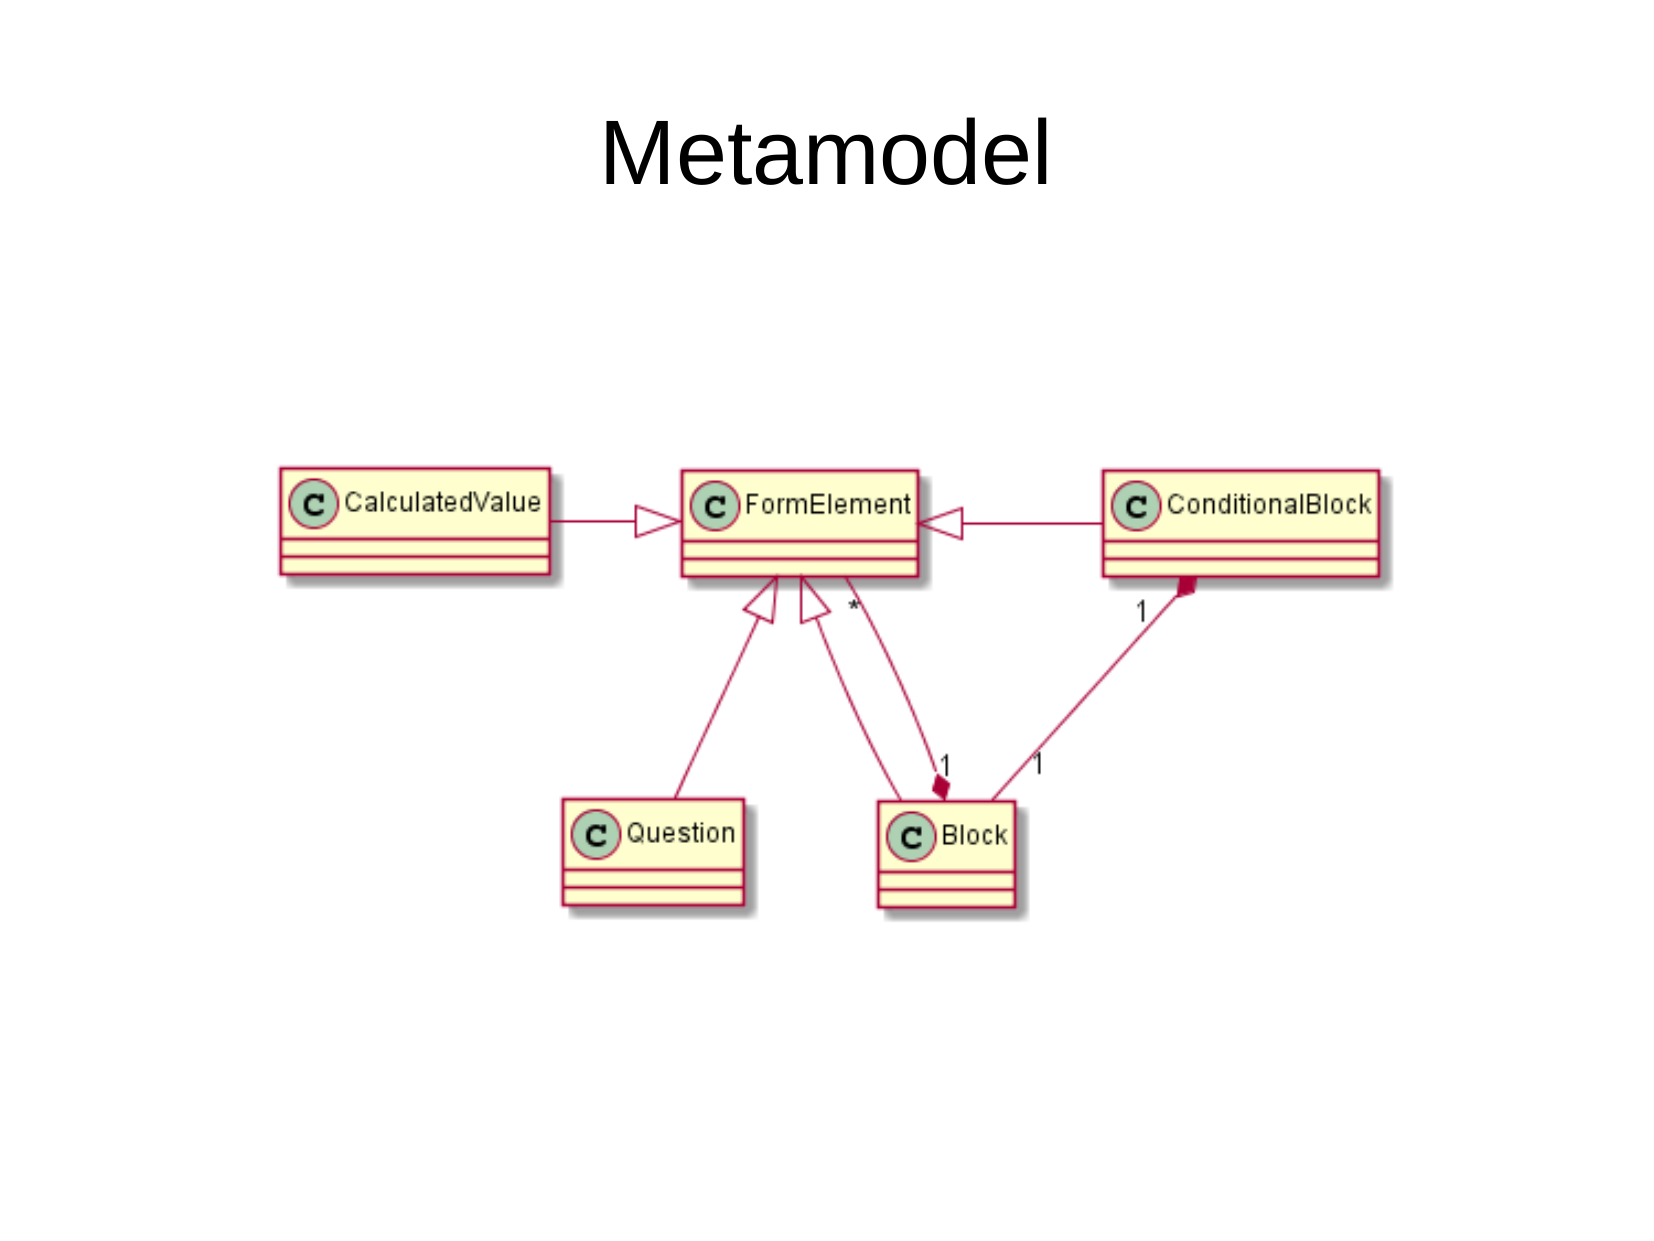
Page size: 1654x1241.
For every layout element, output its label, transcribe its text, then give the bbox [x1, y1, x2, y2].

picture [267, 404, 1471, 974]
title Metamodel [82, 49, 1571, 257]
